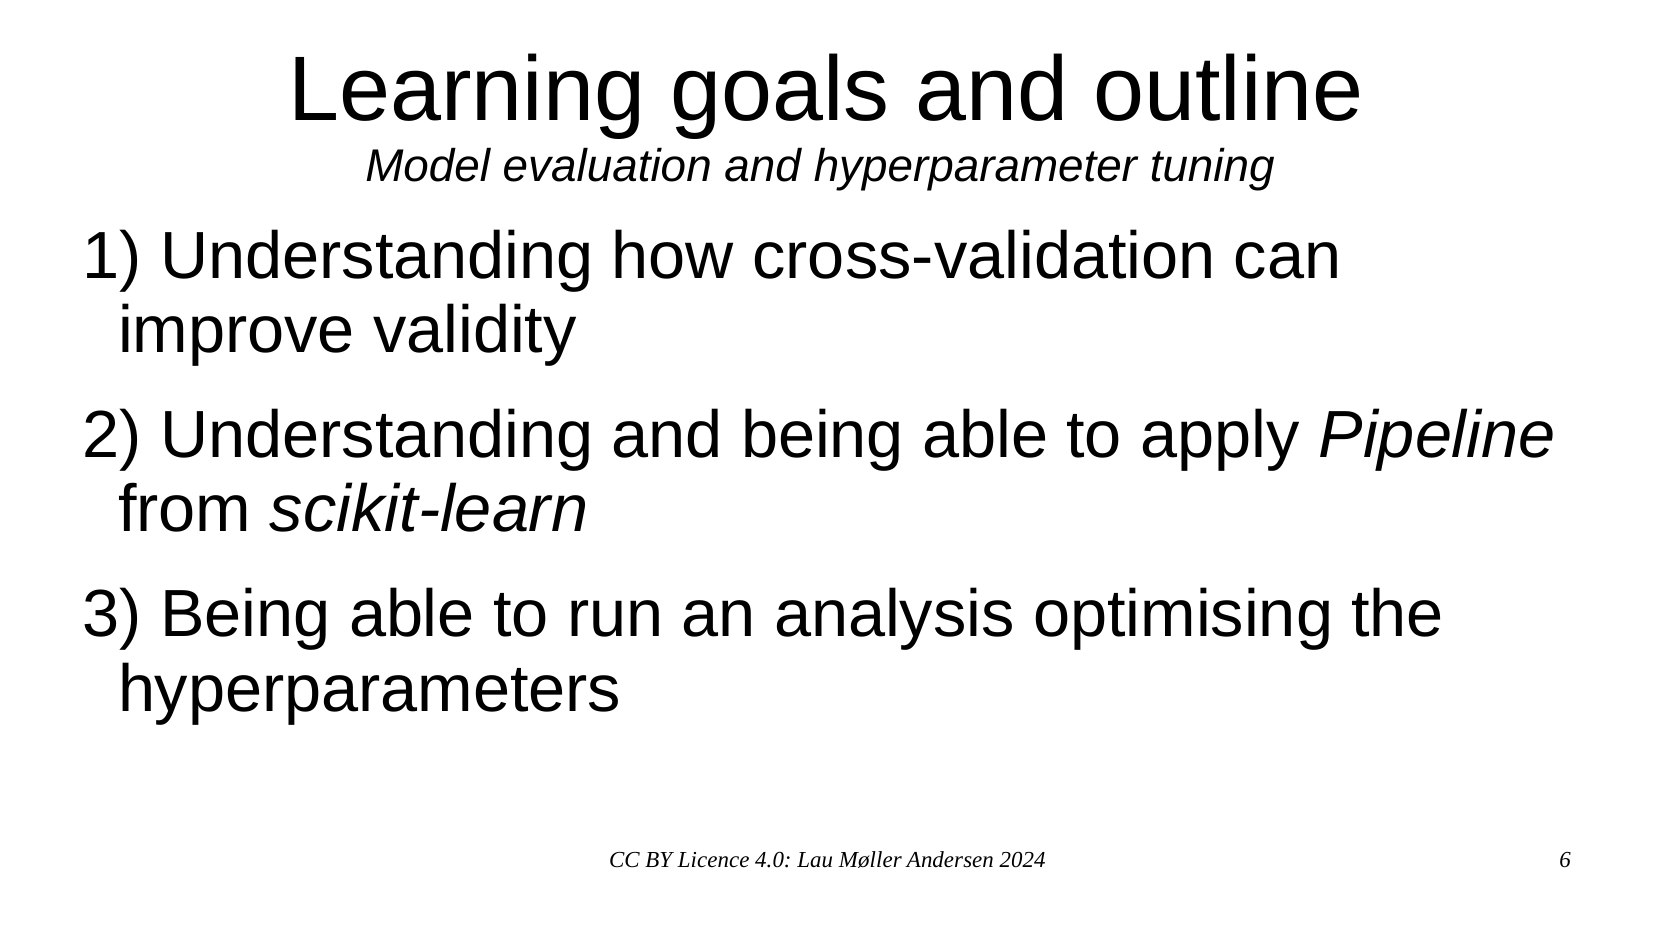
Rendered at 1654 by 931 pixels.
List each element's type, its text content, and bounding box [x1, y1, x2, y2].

title Learning goals and outline Model evaluation and hyperparameter tuning [82, 32, 1571, 197]
list Understanding how cross-validation can improve validity Understanding and being able to apply Pipeline from scikit-learn Being able to run an analysis optimising the hyperparameters [82, 217, 1571, 758]
